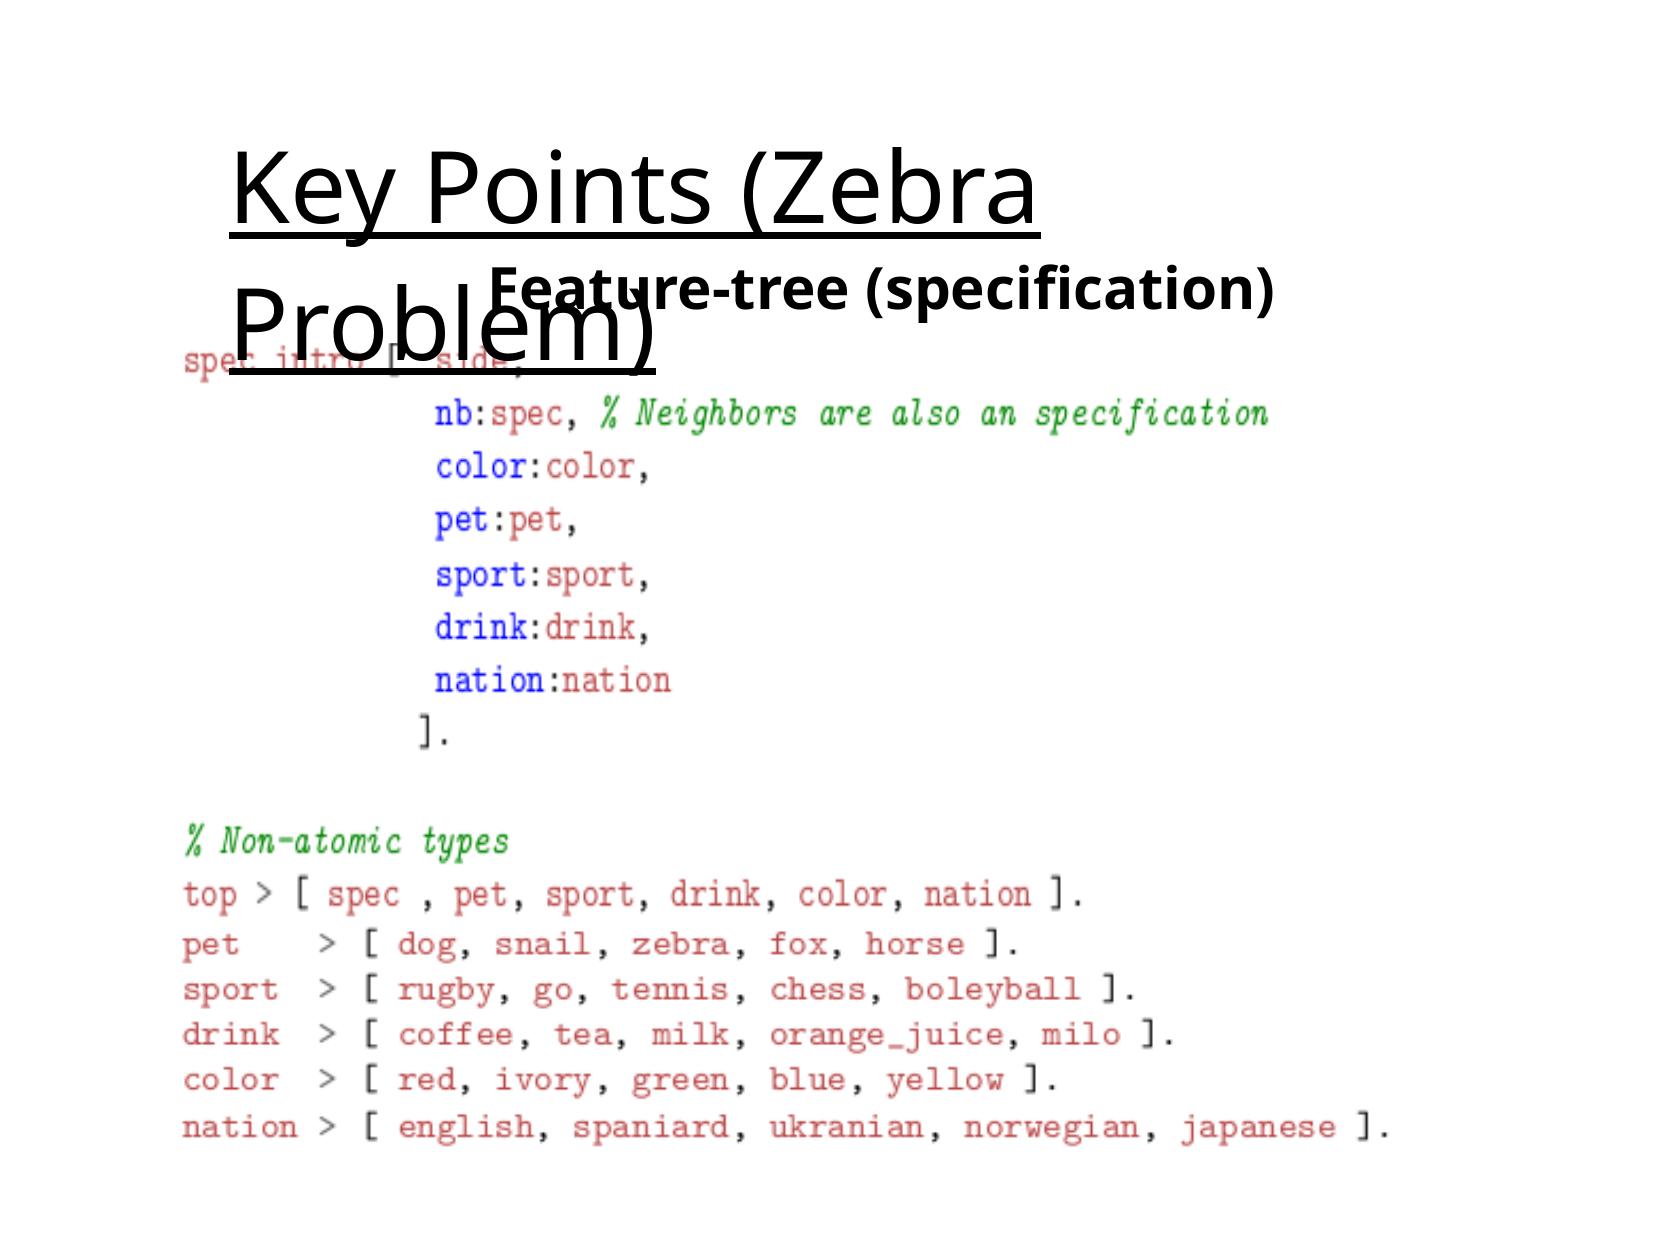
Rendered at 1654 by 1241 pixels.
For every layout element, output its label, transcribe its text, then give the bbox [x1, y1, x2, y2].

picture [407, 343, 435, 354]
text_box Feature-tree (specification) [472, 239, 1334, 335]
text_box Key Points (Zebra Problem) [214, 109, 1477, 245]
picture [171, 343, 1582, 1158]
picture [344, 343, 372, 354]
